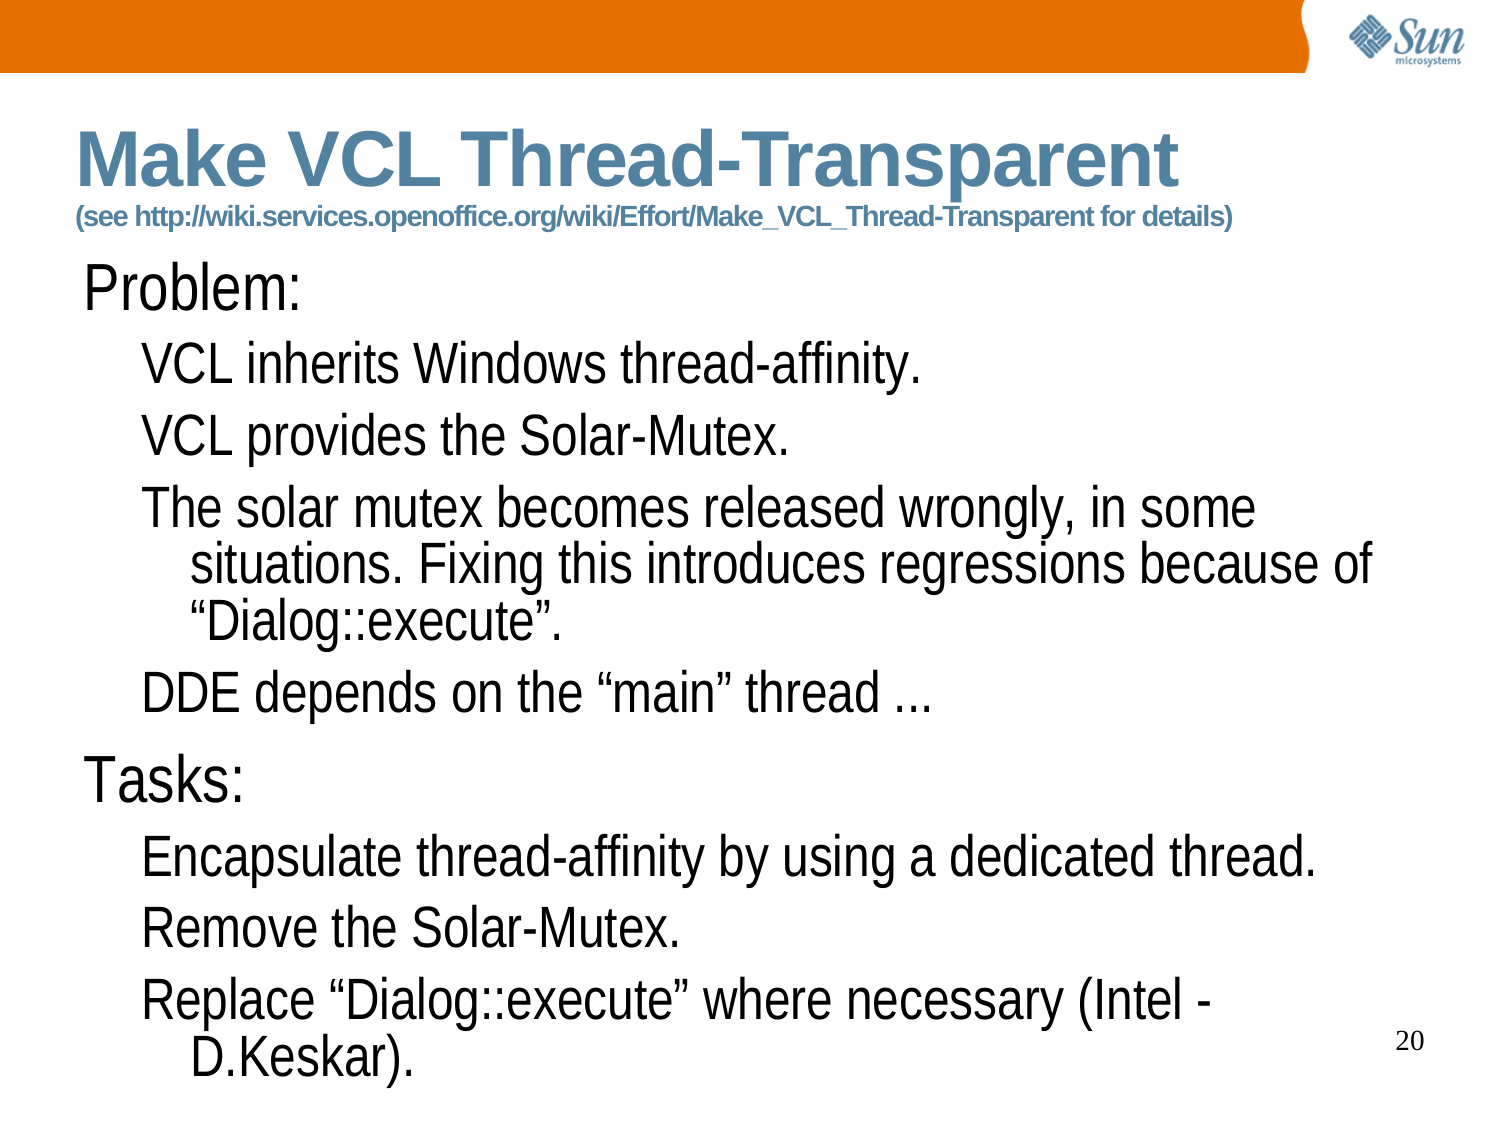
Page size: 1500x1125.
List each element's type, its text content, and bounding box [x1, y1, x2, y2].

picture [0, 0, 1500, 73]
list Problem: VCL inherits Windows thread-affinity. VCL provides the Solar-Mutex. The solar mutex becomes released wrongly, in some situations. Fixing this introduces regressions because of “Dialog::execute”. DDE depends on the “main” thread ... Tasks: Encapsulate thread-affinity by using a dedicated thread. Remove the Solar-Mutex. Replace “Dialog::execute” where necessary (Intel - D.Keskar). [64, 258, 1401, 1091]
title Make VCL Thread-Transparent (see http://wiki.services.openoffice.org/wiki/Effort/Make_VCL_Thread-Transparent for details) [75, 123, 1437, 242]
